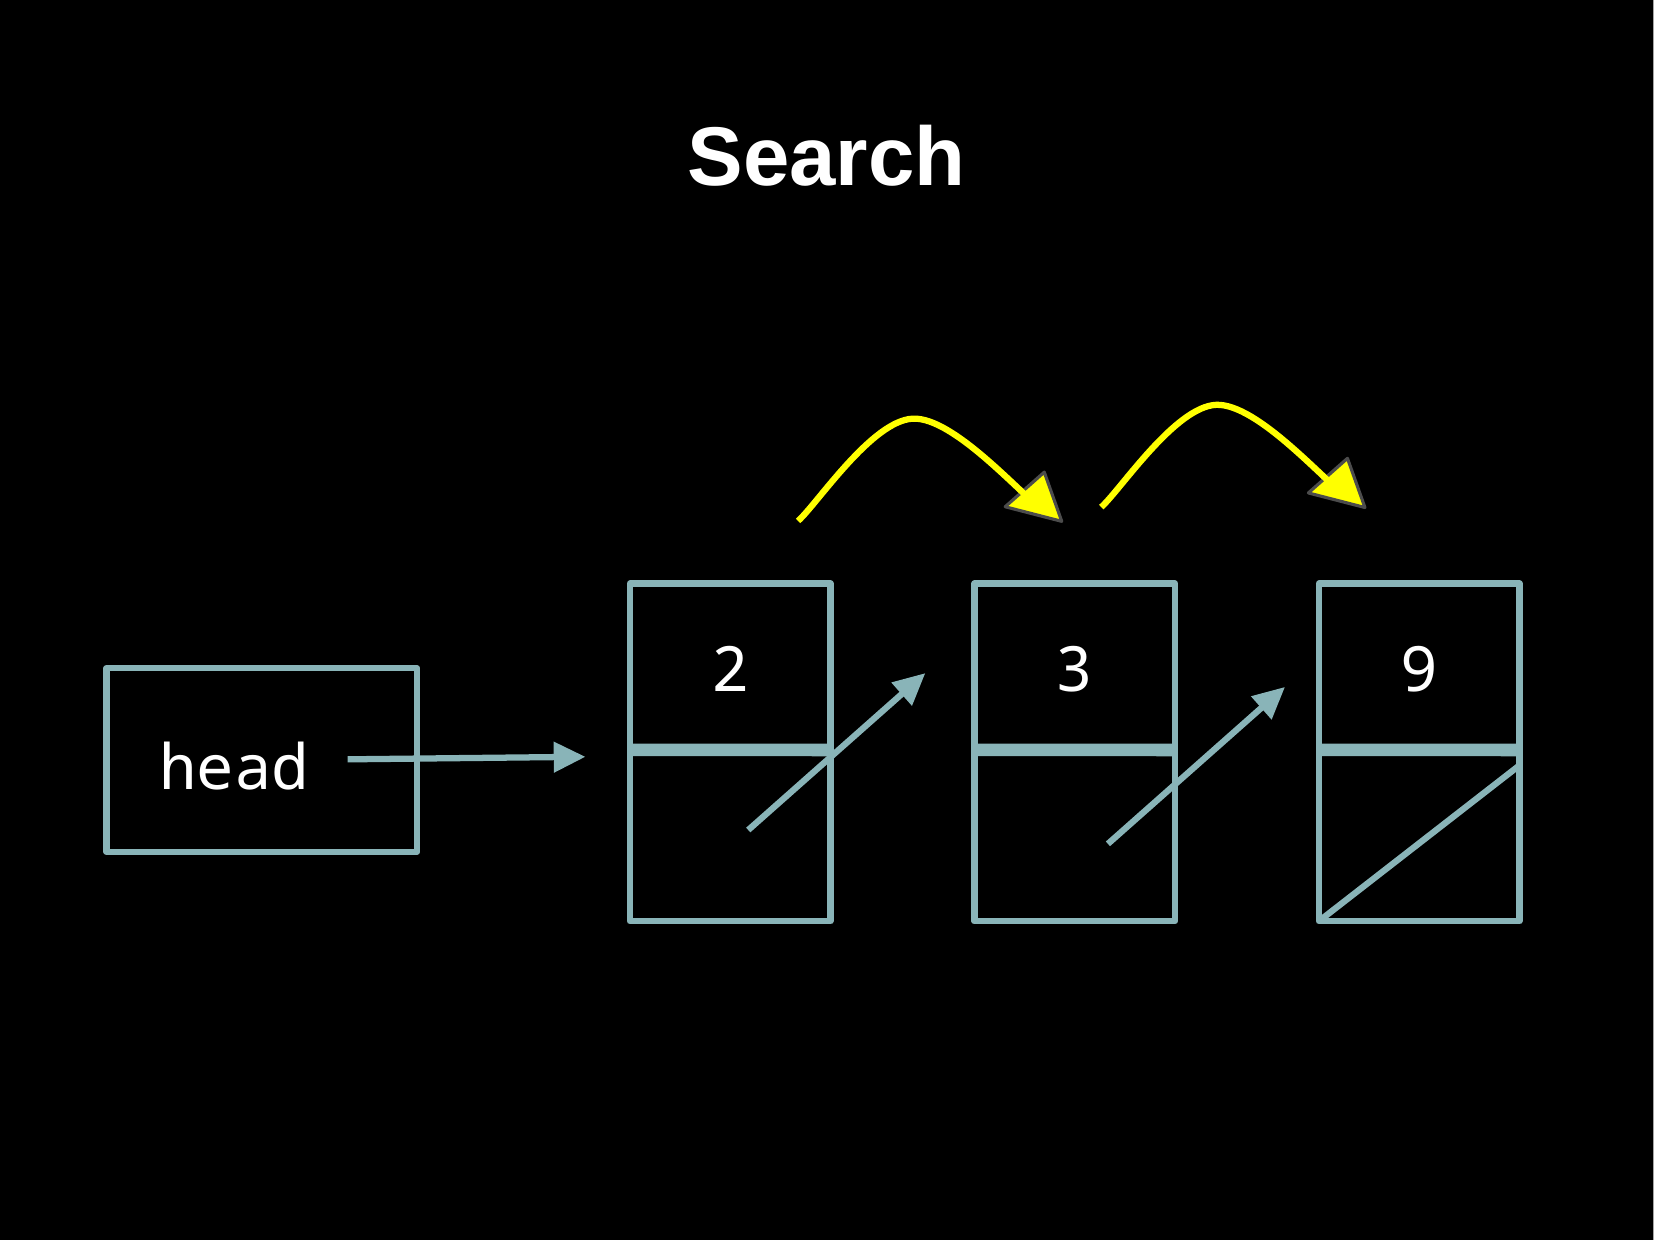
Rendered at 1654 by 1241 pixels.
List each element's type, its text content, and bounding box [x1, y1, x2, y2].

text_box [1308, 458, 1365, 508]
text_box 3 [1040, 613, 1136, 709]
text_box 2 [696, 613, 792, 709]
text_box [1005, 472, 1062, 522]
text_box 9 [1385, 613, 1481, 709]
text_box Search [109, 46, 1545, 278]
text_box head [144, 712, 361, 808]
